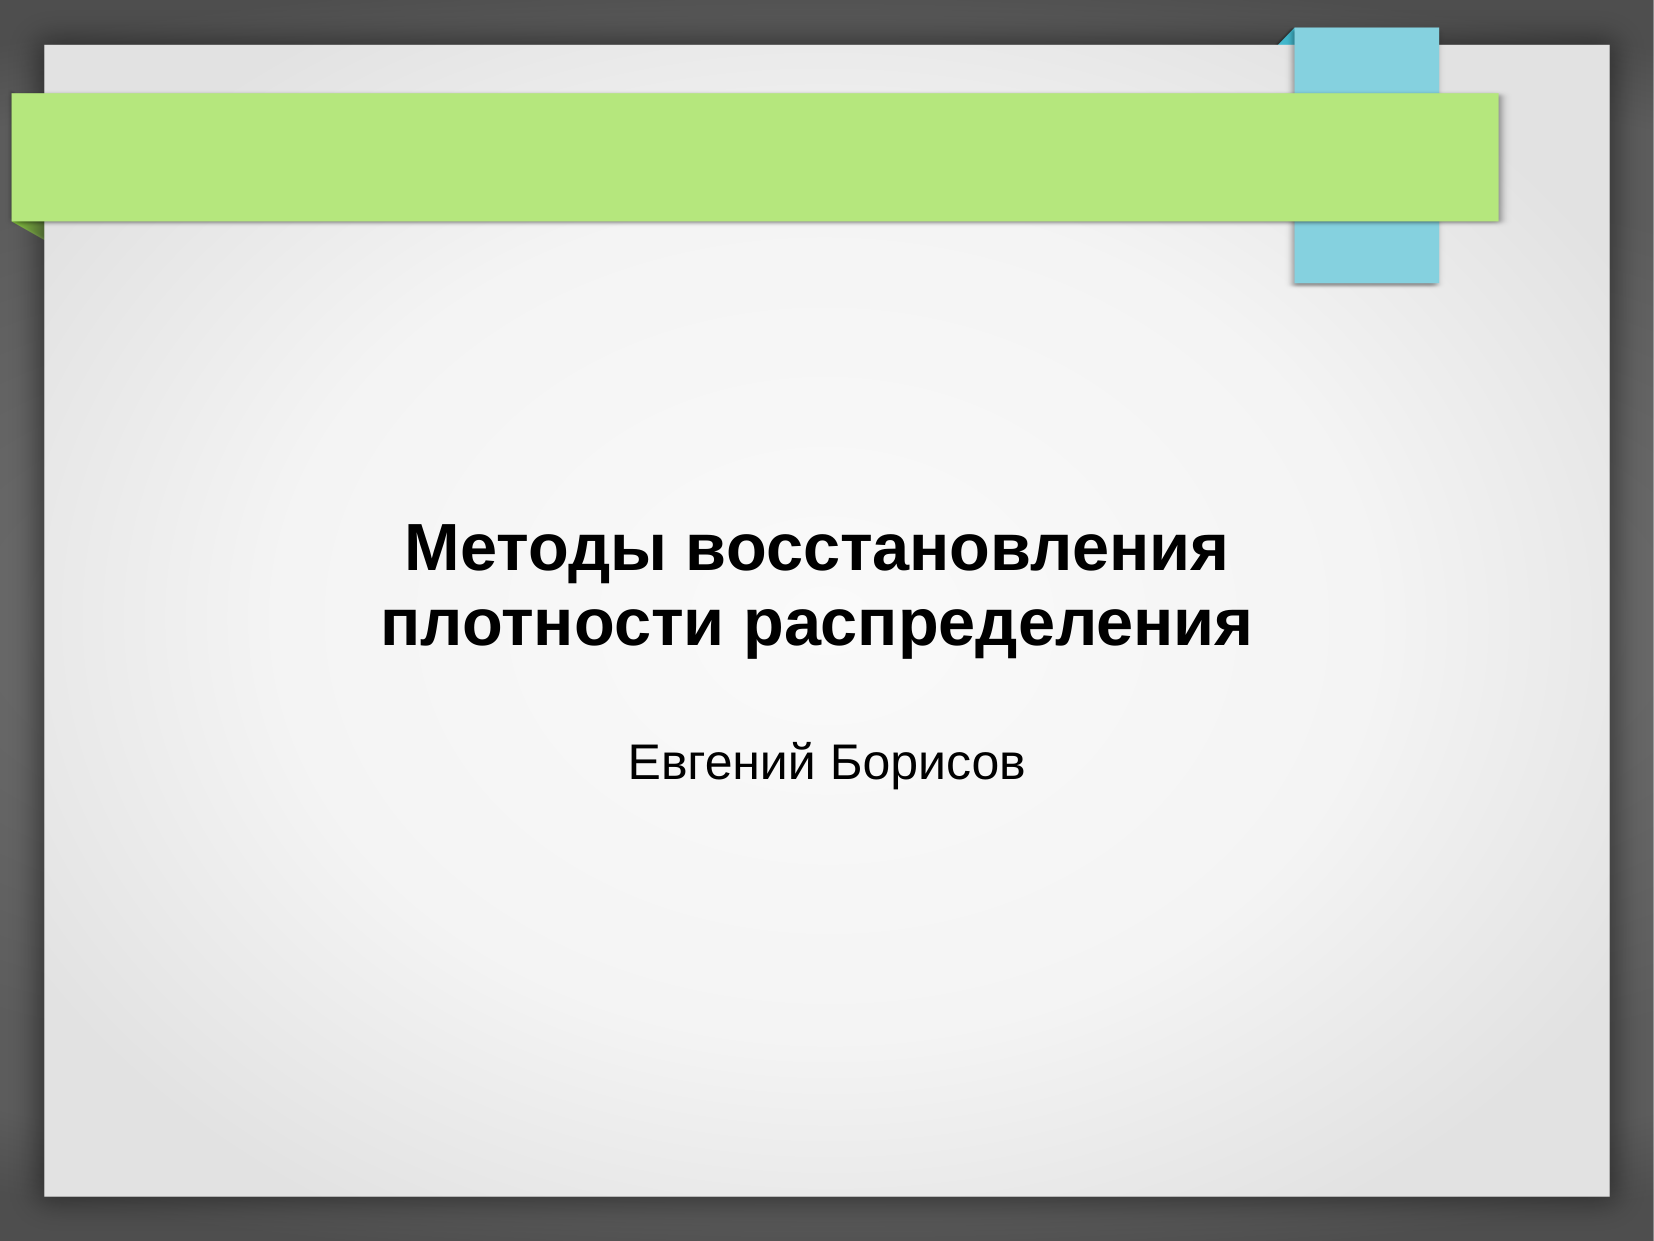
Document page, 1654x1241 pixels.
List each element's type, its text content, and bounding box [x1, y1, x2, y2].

picture [0, 0, 1654, 1241]
subtitle Методы восстановления плотности распределения Евгений Борисов [82, 290, 1571, 1010]
